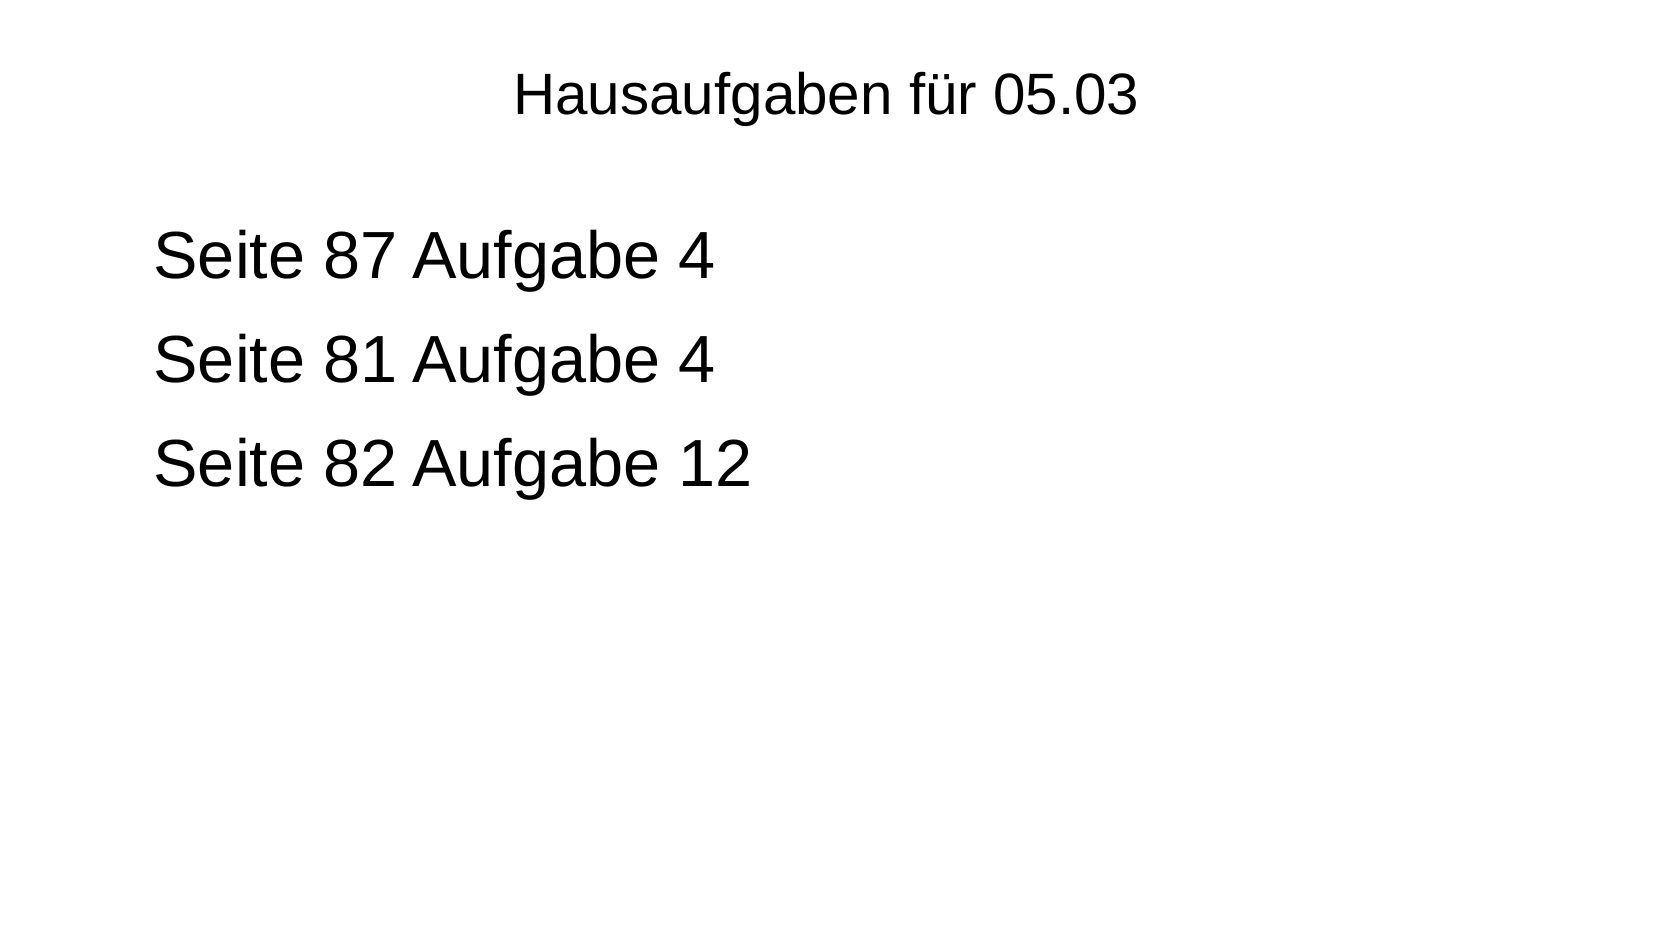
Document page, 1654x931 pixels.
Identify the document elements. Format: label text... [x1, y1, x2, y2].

title Hausaufgaben für 05.03 [82, 16, 1571, 173]
list Seite 87 Aufgabe 4 Seite 81 Aufgabe 4 Seite 82 Aufgabe 12 [82, 217, 1571, 758]
